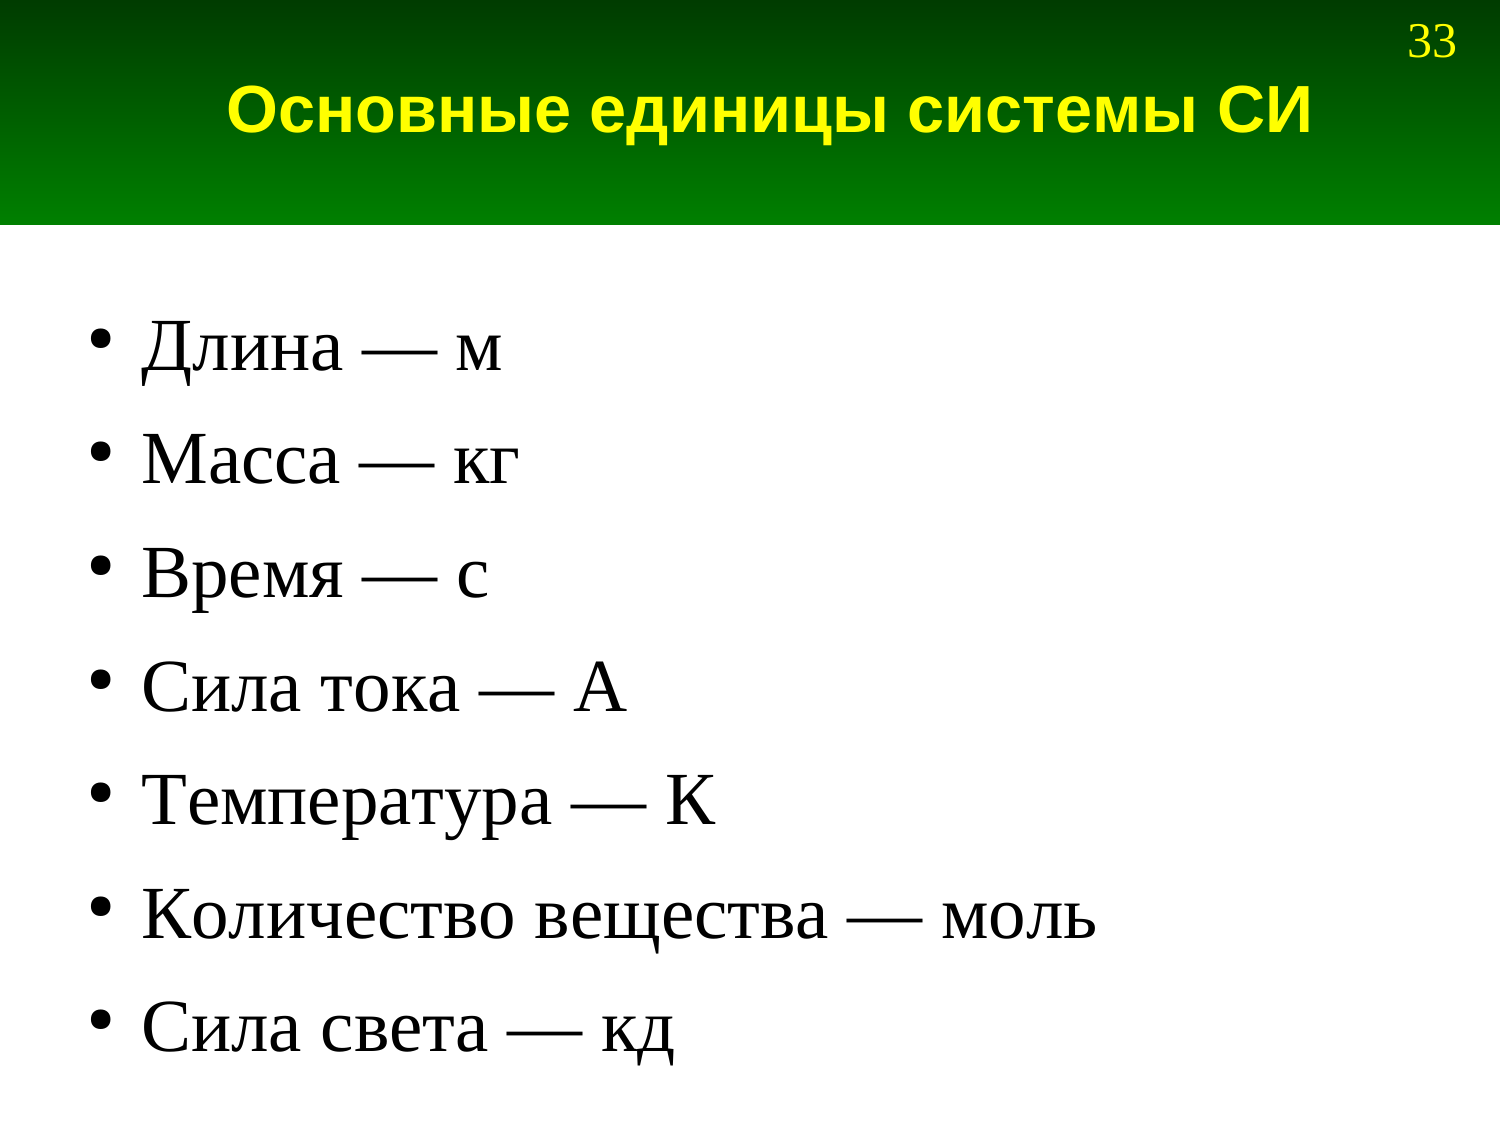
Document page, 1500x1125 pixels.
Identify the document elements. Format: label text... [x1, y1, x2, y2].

title Основные единицы системы СИ [100, 7, 1441, 204]
text_box Длина — м Масса — кг Время — с Сила тока — А Температура — К Количество вещества — моль Сила света — кд [72, 287, 1115, 1075]
